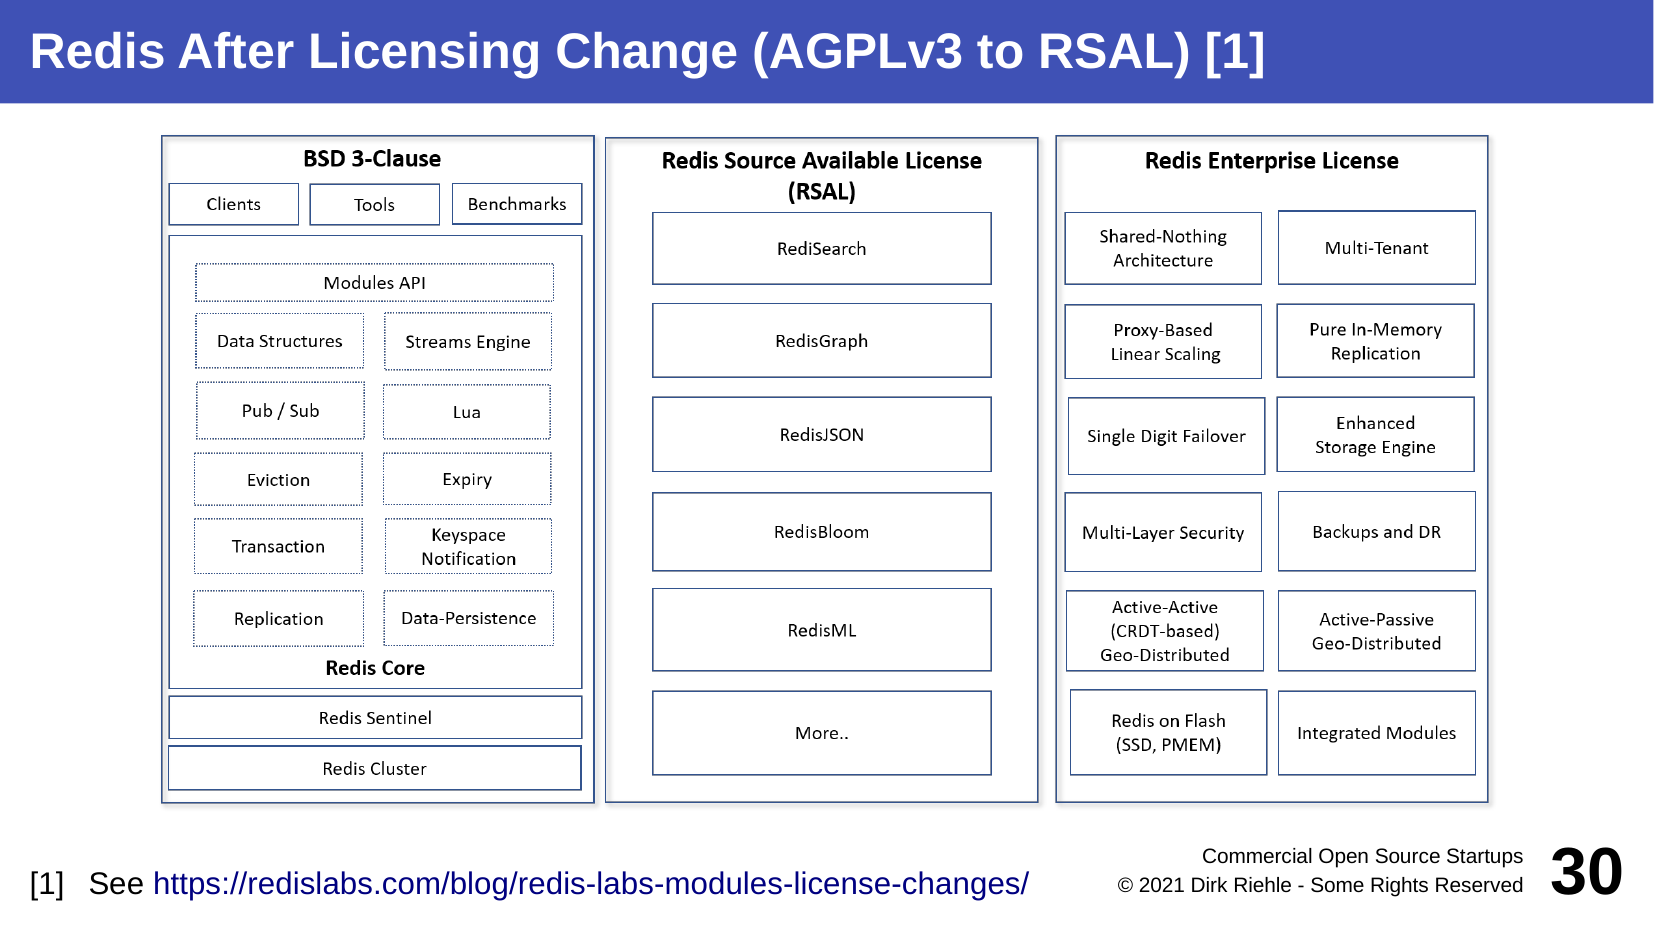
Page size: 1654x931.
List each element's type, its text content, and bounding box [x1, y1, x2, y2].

text_box [1] See https://redislabs.com/blog/redis-labs-modules-license-changes/ [0, 812, 1182, 931]
title Redis After Licensing Change (AGPLv3 to RSAL) [1] [0, 0, 1654, 104]
picture [156, 132, 1497, 813]
